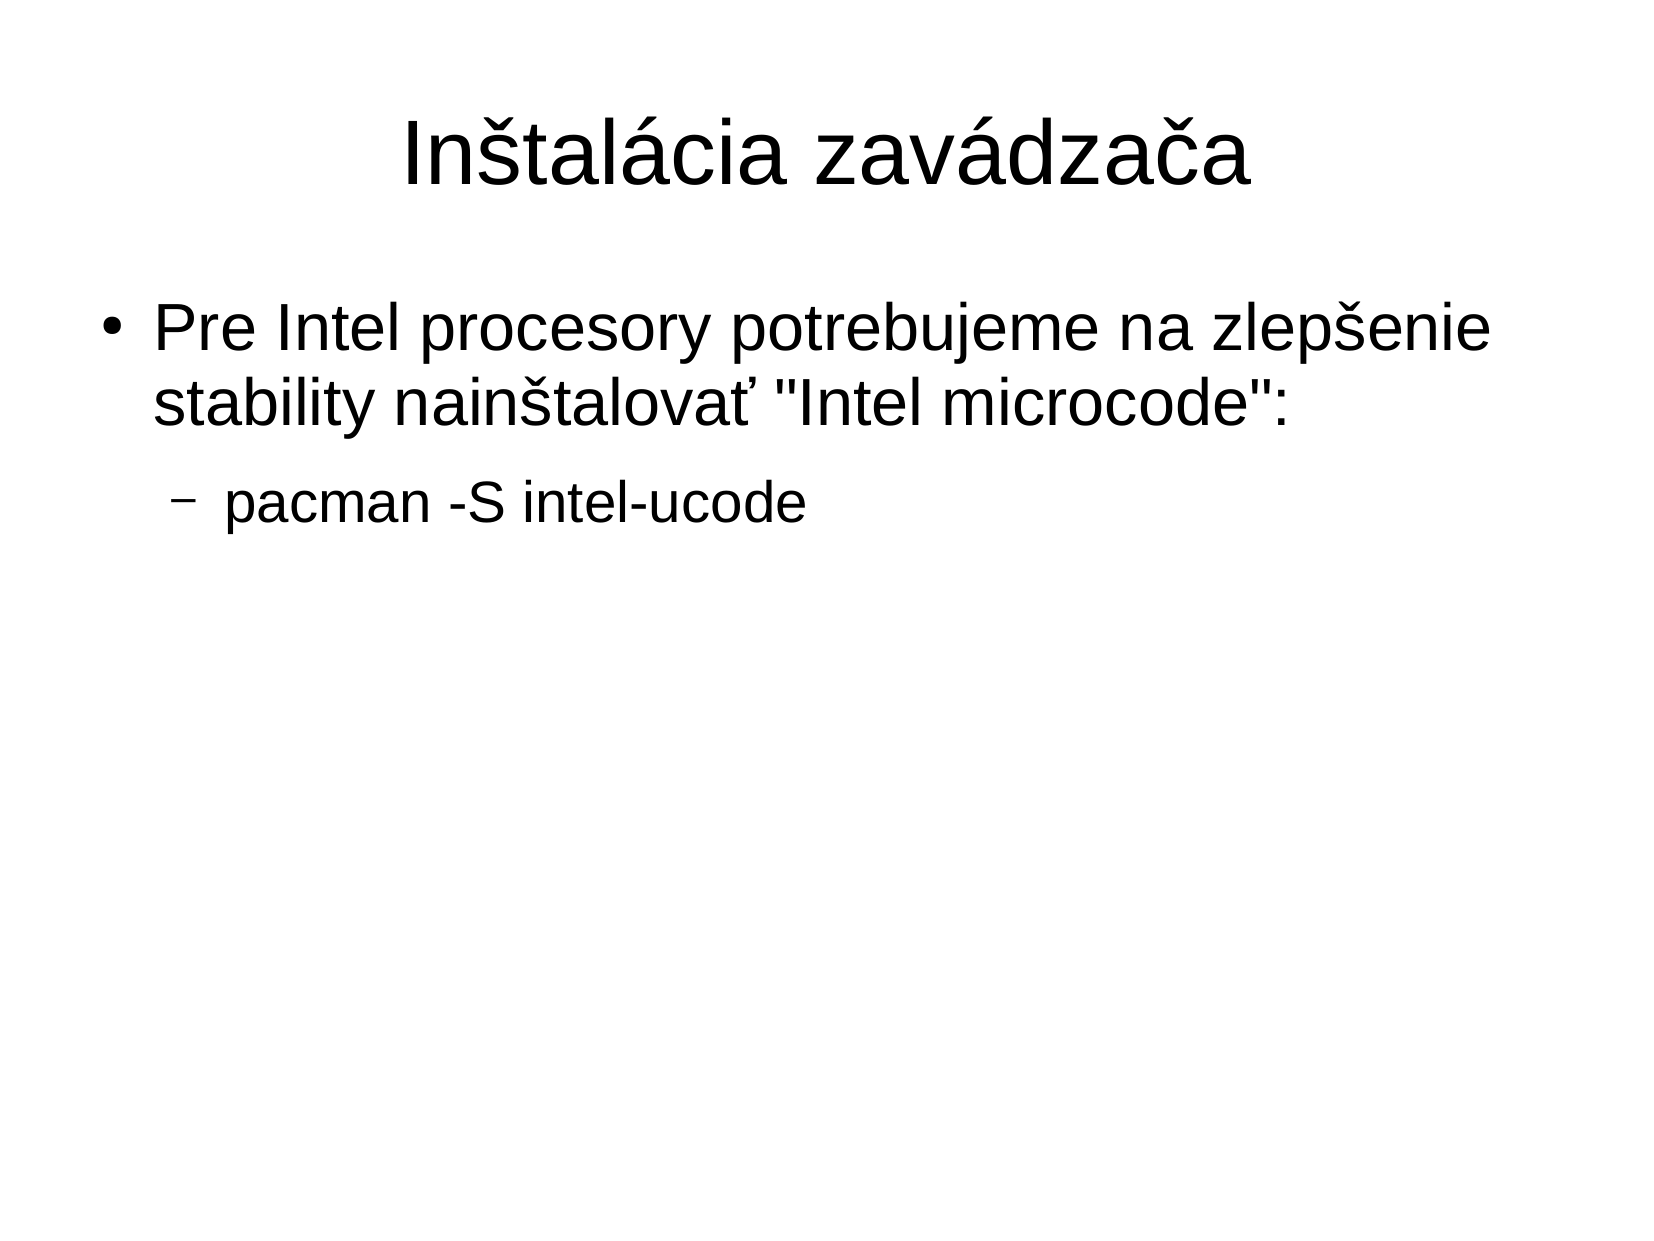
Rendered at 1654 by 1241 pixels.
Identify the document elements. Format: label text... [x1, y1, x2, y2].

title Inštalácia zavádzača [82, 49, 1571, 257]
list Pre Intel procesory potrebujeme na zlepšenie stability nainštalovať "Intel microcode": pacman -S intel-ucode [82, 290, 1571, 1010]
